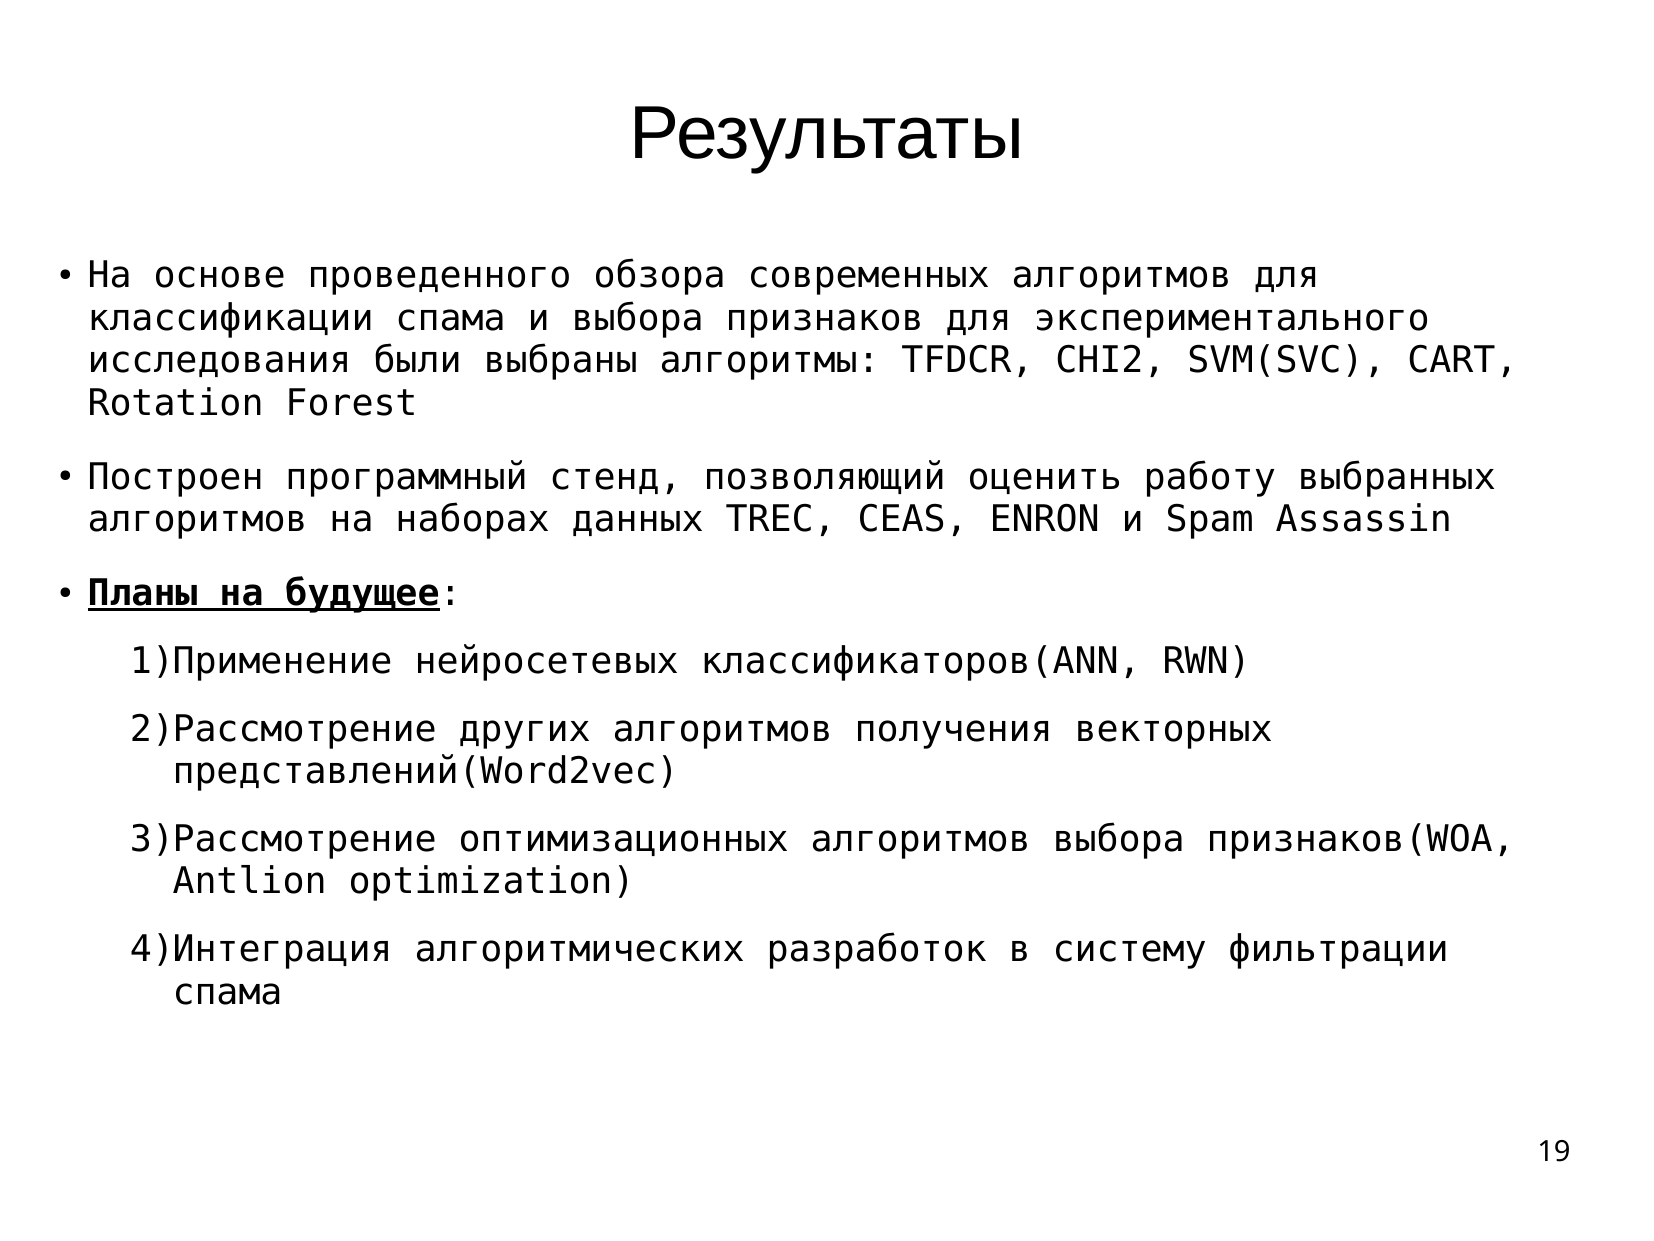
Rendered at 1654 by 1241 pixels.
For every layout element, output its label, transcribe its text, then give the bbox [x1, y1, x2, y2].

list На основе проведенного обзора современных алгоритмов для классификации спама и выбора признаков для экспериментального исследования были выбраны алгоритмы: TFDCR, CHI2, SVM(SVС), CART, Rotation Forest Построен программный стенд, позволяющий оценить работу выбранных алгоритмов на наборах данных TREC, CEAS, ENRON и Spam Assassin Планы на будущее: Применение нейросетевых классификаторов(ANN, RWN) Рассмотрение других алгоритмов получения векторных представлений(Word2vec) Рассмотрение оптимизационных алгоритмов выбора признаков(WOA, Antlion optimization) Интеграция алгоритмических разработок в систему фильтрации спама [59, 253, 1565, 1022]
title Результаты [59, 66, 1595, 200]
text_box Москва, 2020 г. [1286, 1140, 1654, 1193]
